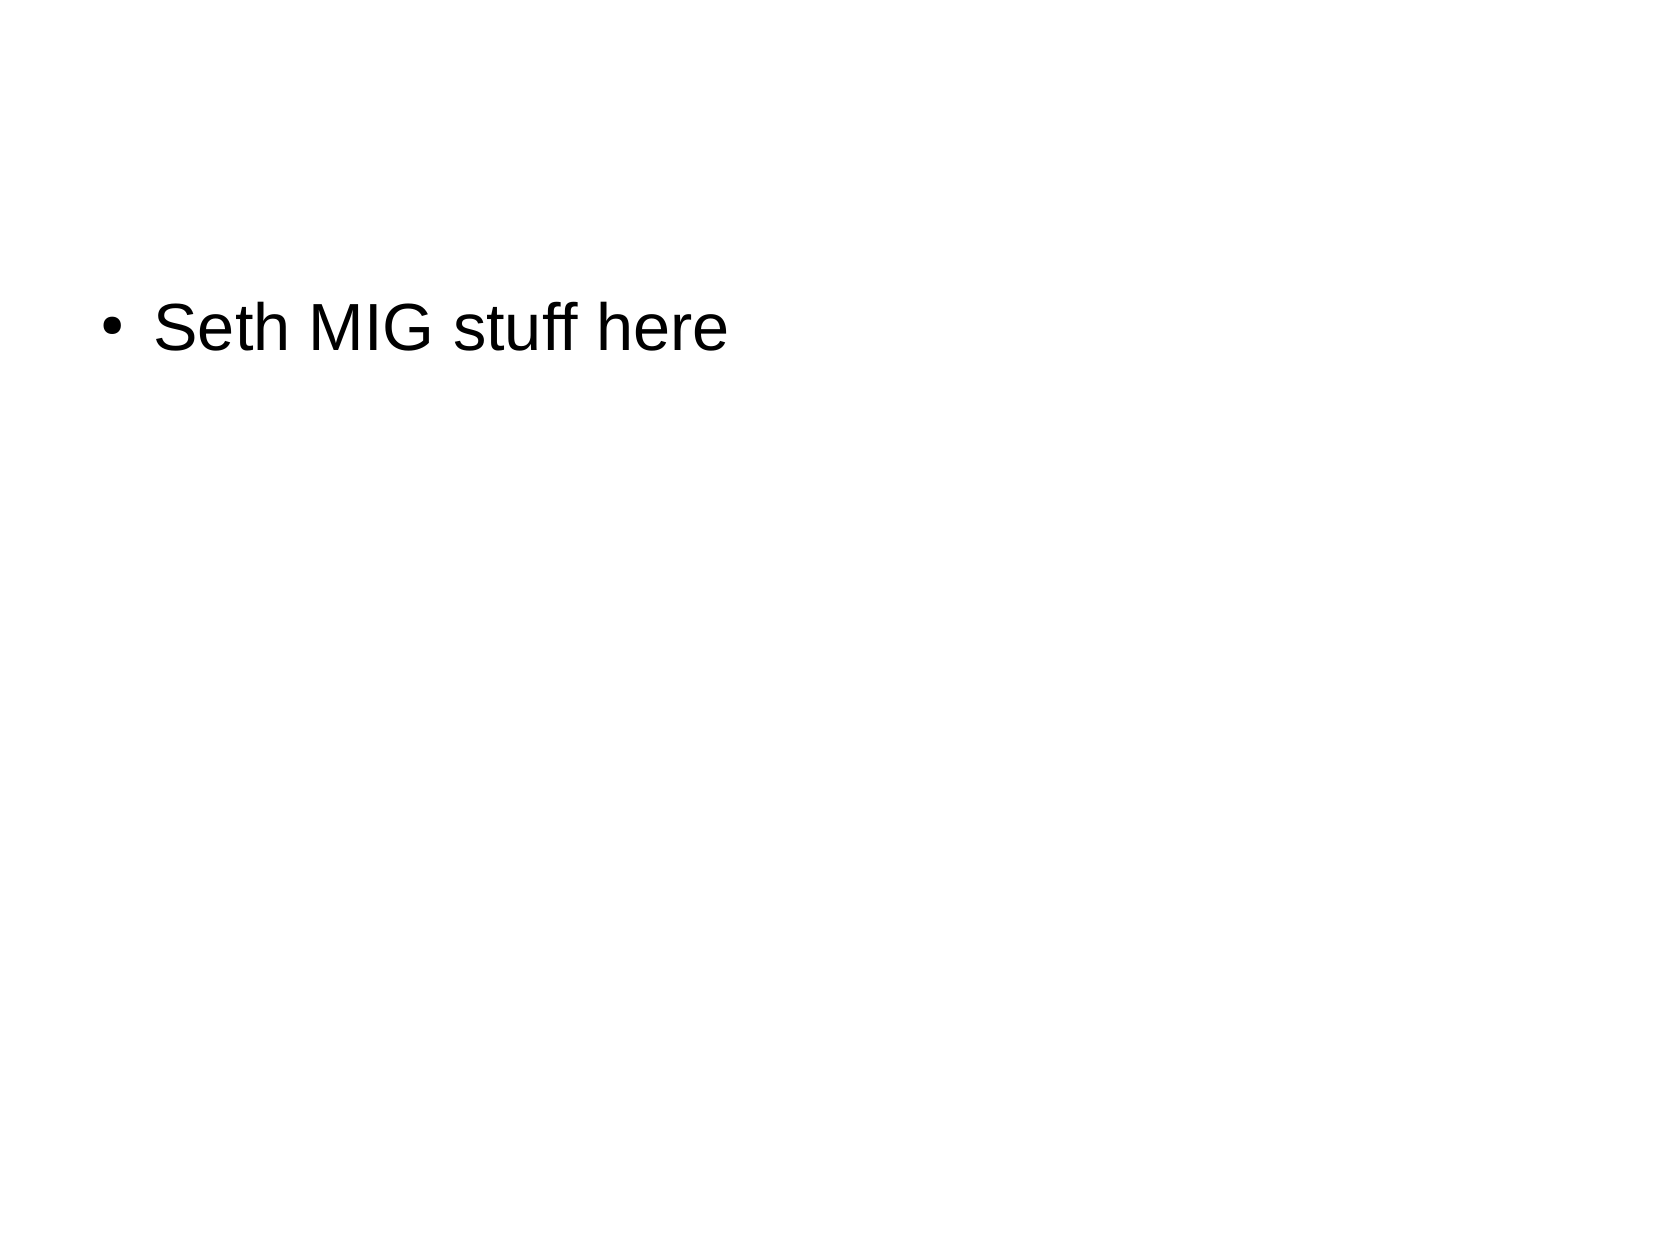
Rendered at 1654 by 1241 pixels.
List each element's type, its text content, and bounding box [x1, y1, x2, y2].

list Seth MIG stuff here [82, 290, 1571, 1010]
